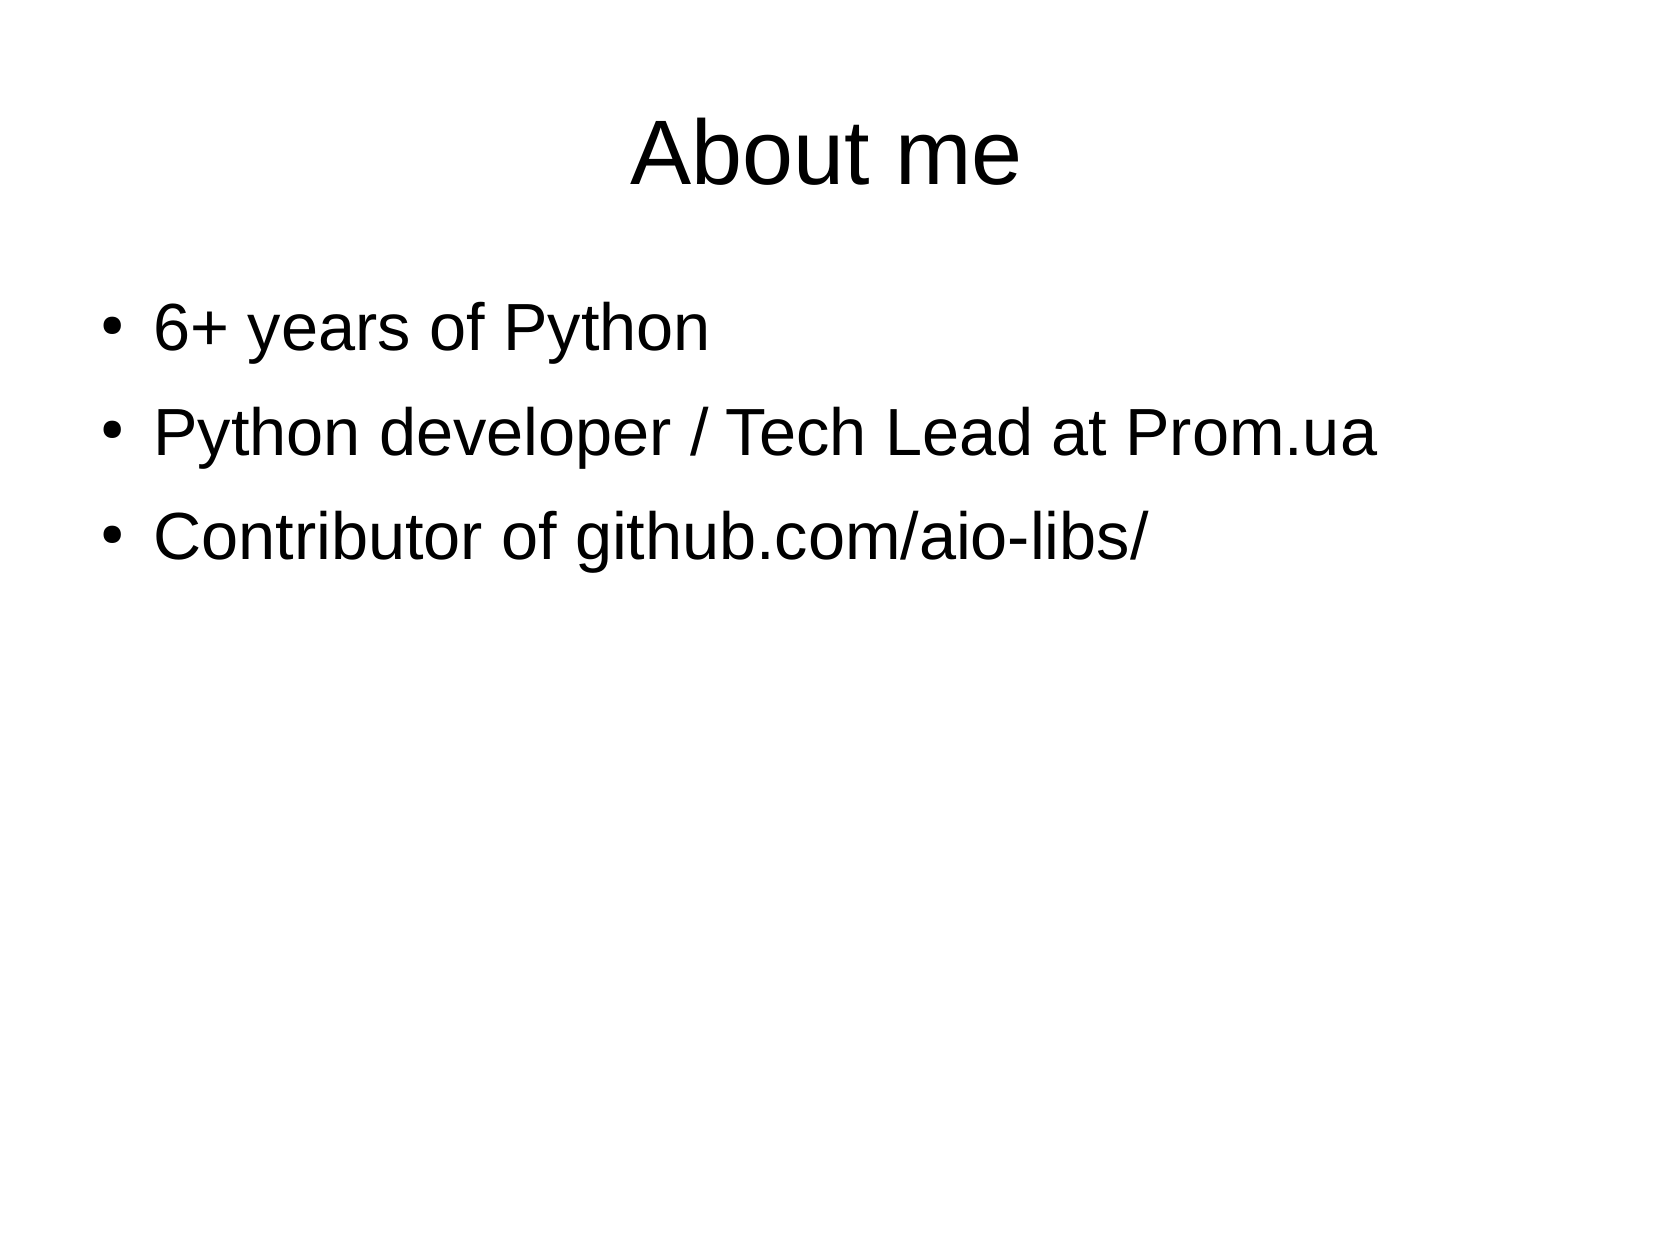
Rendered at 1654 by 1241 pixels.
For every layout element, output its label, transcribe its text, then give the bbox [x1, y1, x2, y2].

title About me [82, 49, 1571, 257]
list 6+ years of Python Python developer / Tech Lead at Prom.ua Contributor of github.com/aio-libs/ [82, 290, 1571, 1010]
